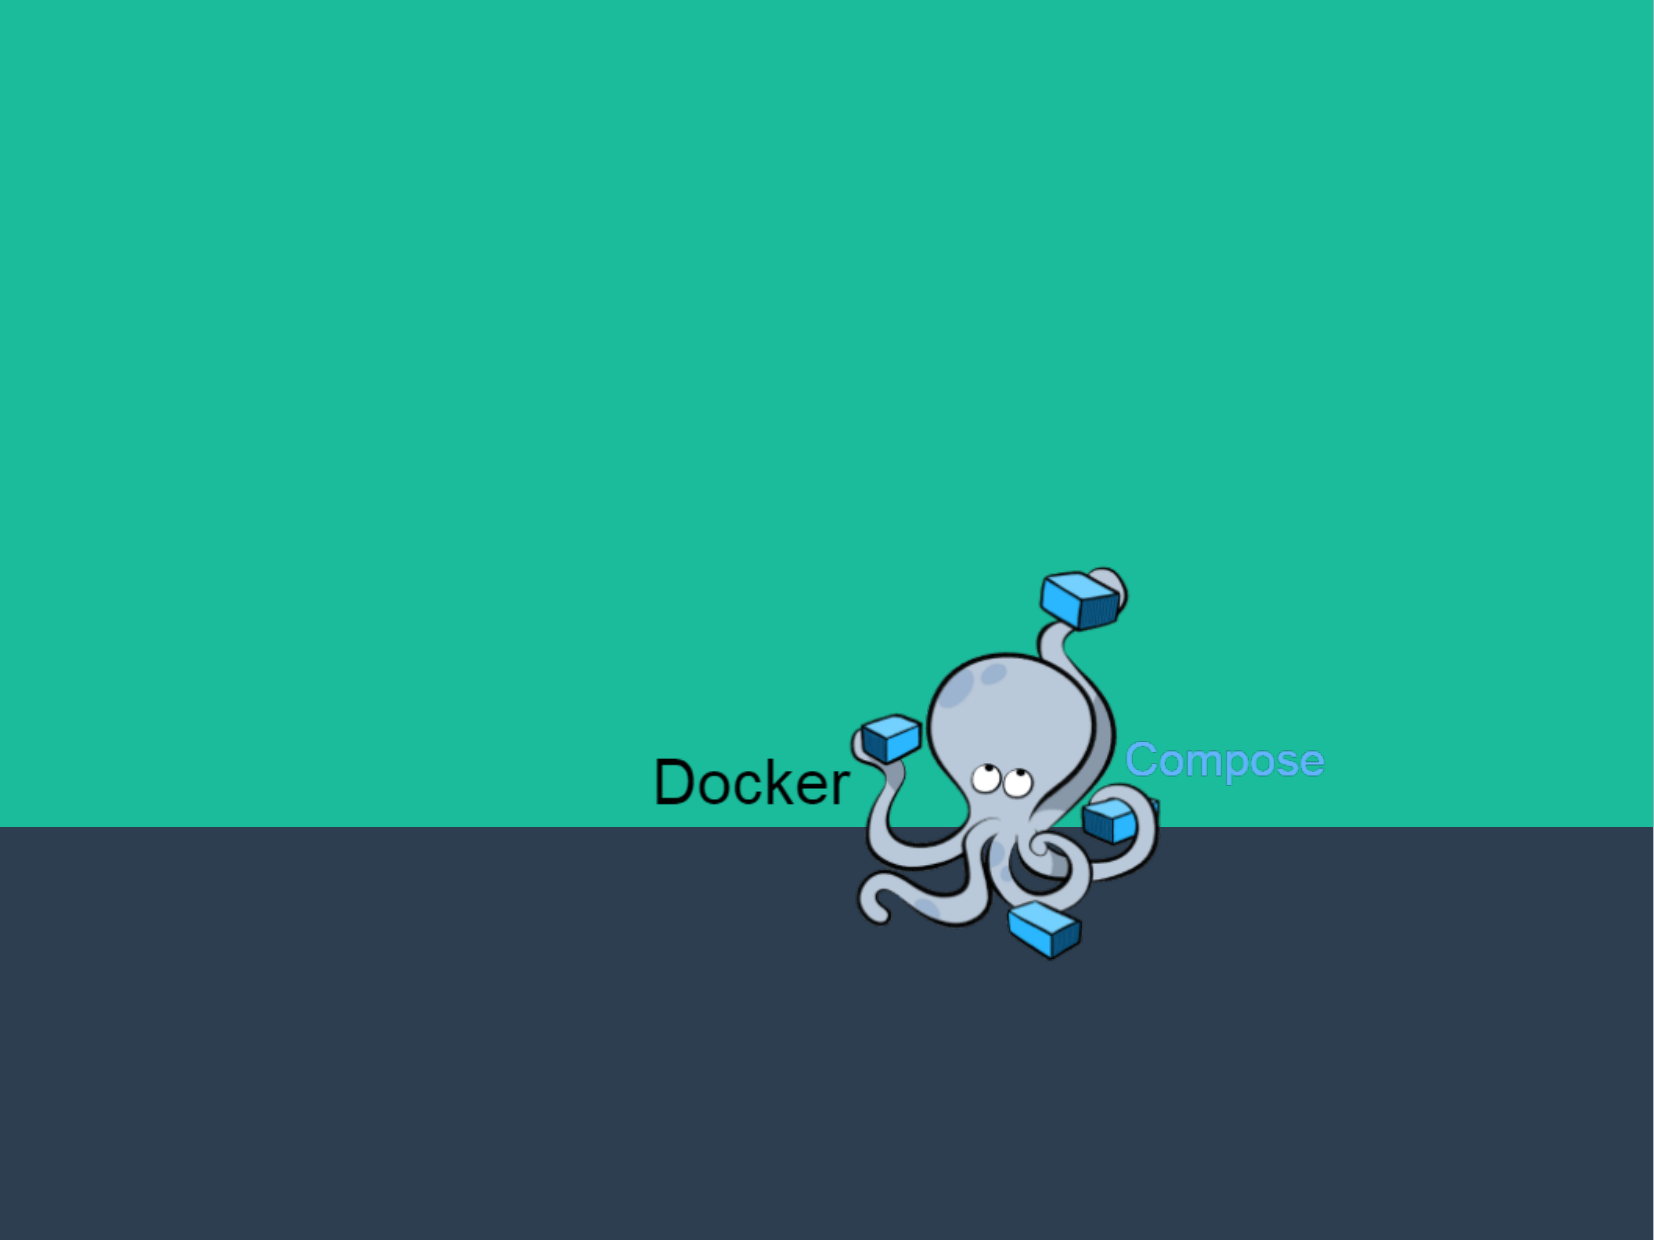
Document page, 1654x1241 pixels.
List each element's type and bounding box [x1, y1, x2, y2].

picture [649, 560, 1358, 969]
